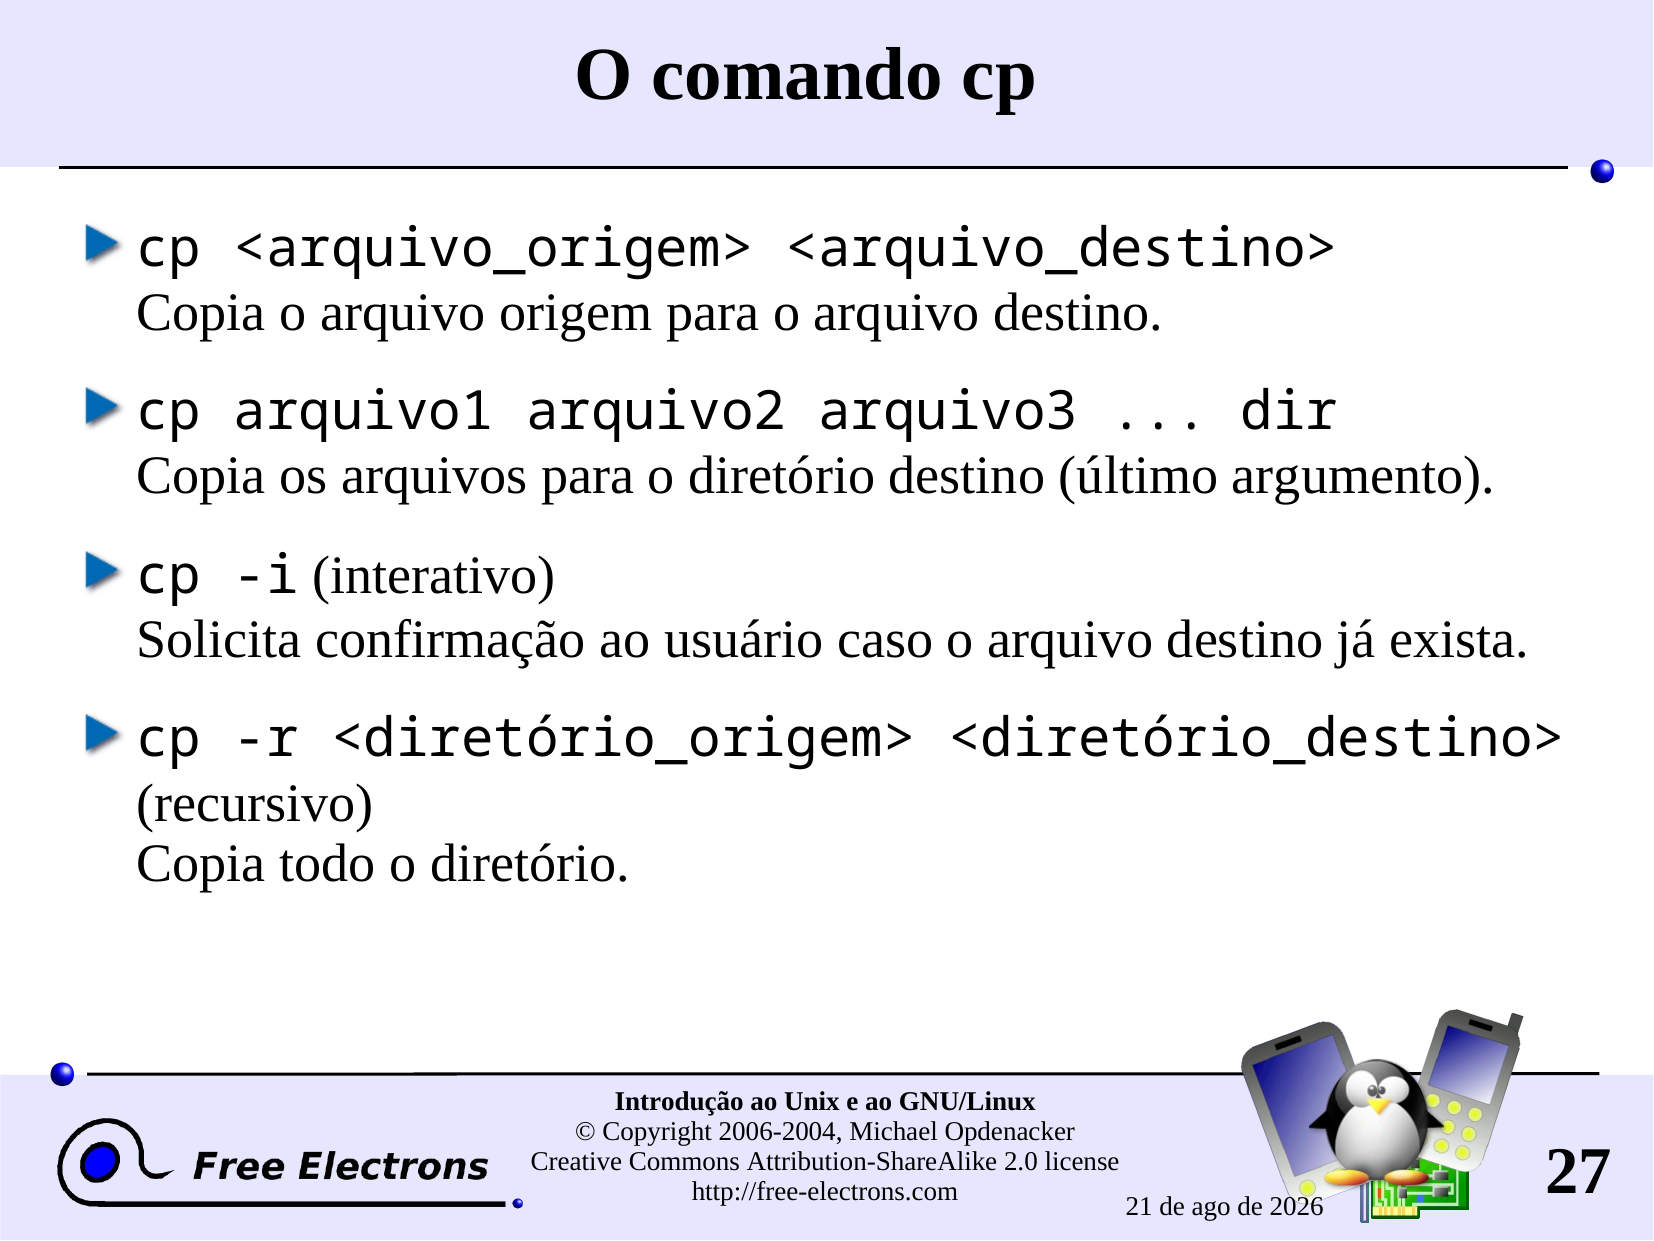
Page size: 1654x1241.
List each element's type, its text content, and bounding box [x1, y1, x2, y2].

picture [1286, 1198, 1293, 1214]
title O comando cp [60, 25, 1551, 124]
list cp <arquivo_origem> <arquivo_destino> Copia o arquivo origem para o arquivo destino. cp arquivo1 arquivo2 arquivo3 ... dir Copia os arquivos para o diretório destino (último argumento). cp -i (interativo) Solicita confirmação ao usuário caso o arquivo destino já exista. cp -r <diretório_origem> <diretório_destino> (recursivo) Copia todo o diretório. [65, 208, 1604, 1013]
picture [1225, 1013, 1538, 1241]
picture [50, 1107, 527, 1216]
